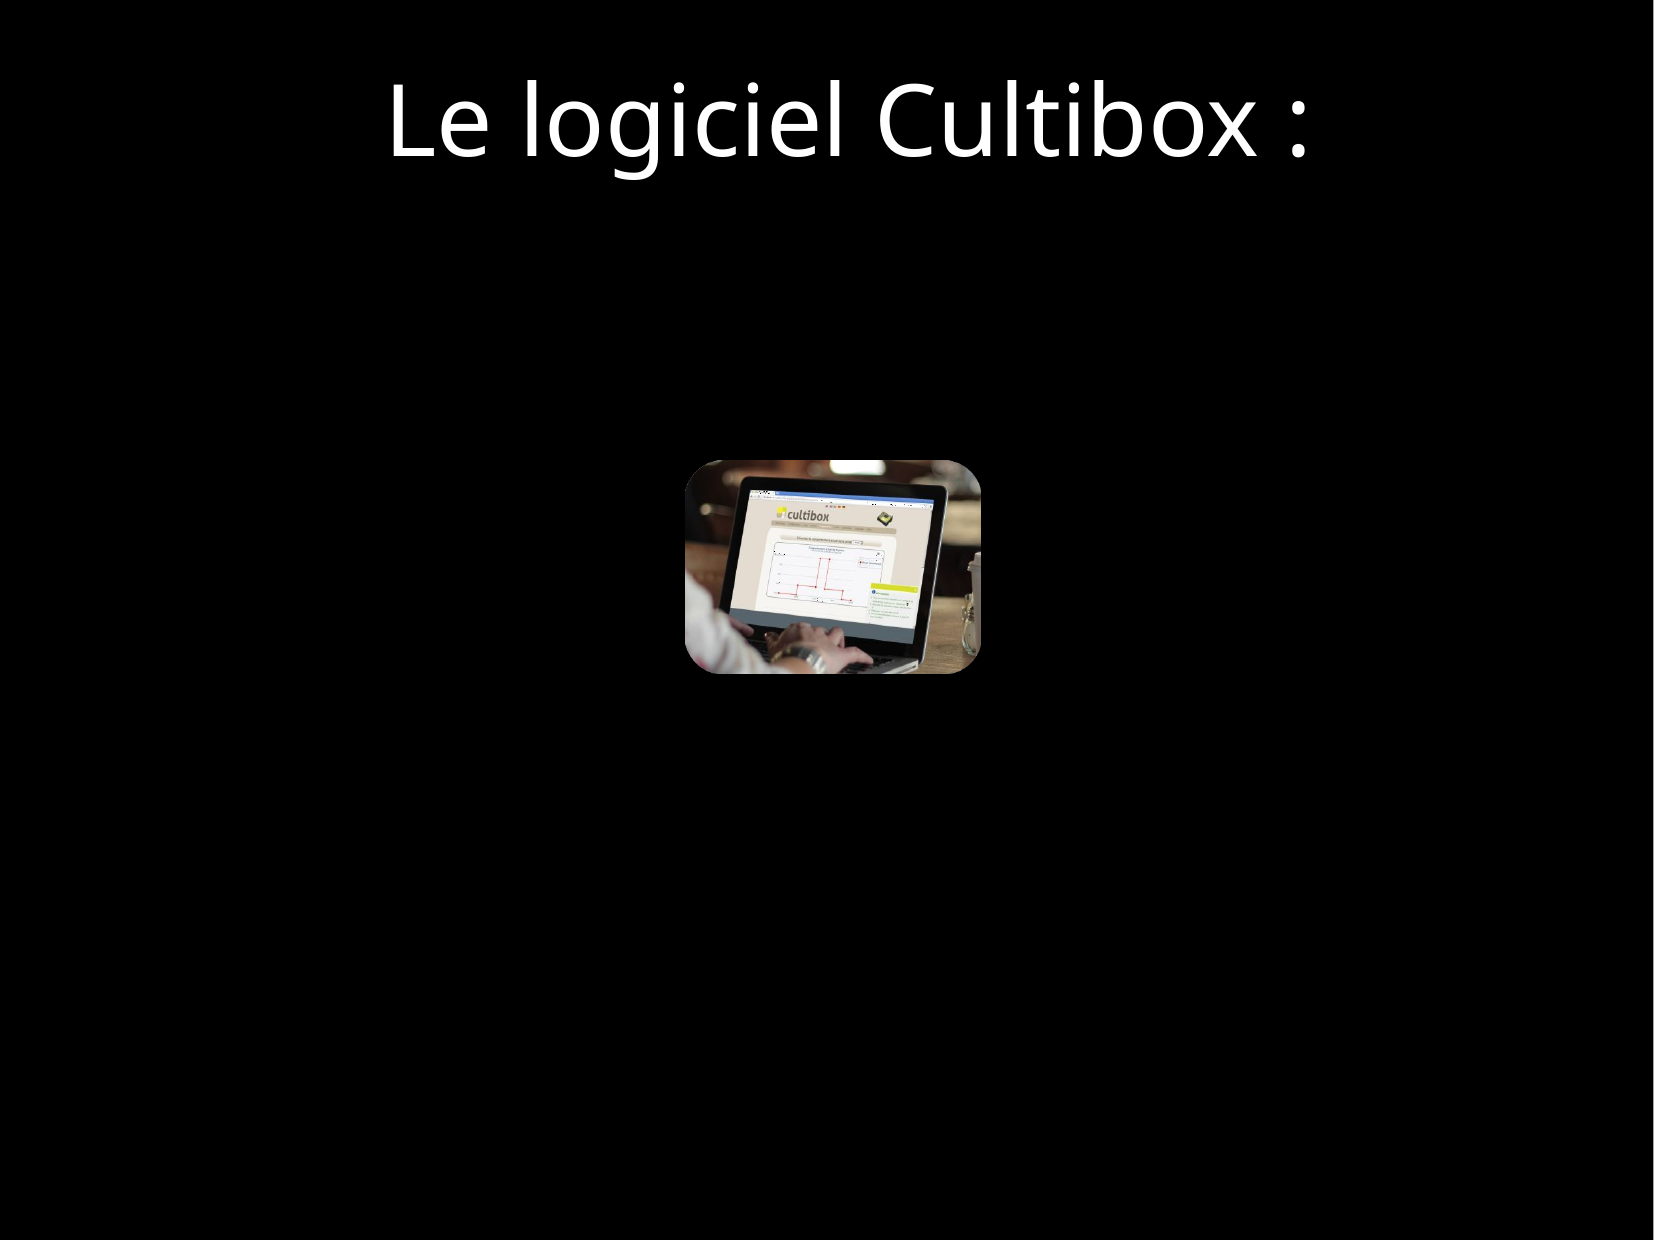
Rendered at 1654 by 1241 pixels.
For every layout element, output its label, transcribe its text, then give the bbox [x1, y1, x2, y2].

text_box Le logiciel Cultibox : [246, 57, 1452, 178]
picture [685, 460, 981, 674]
